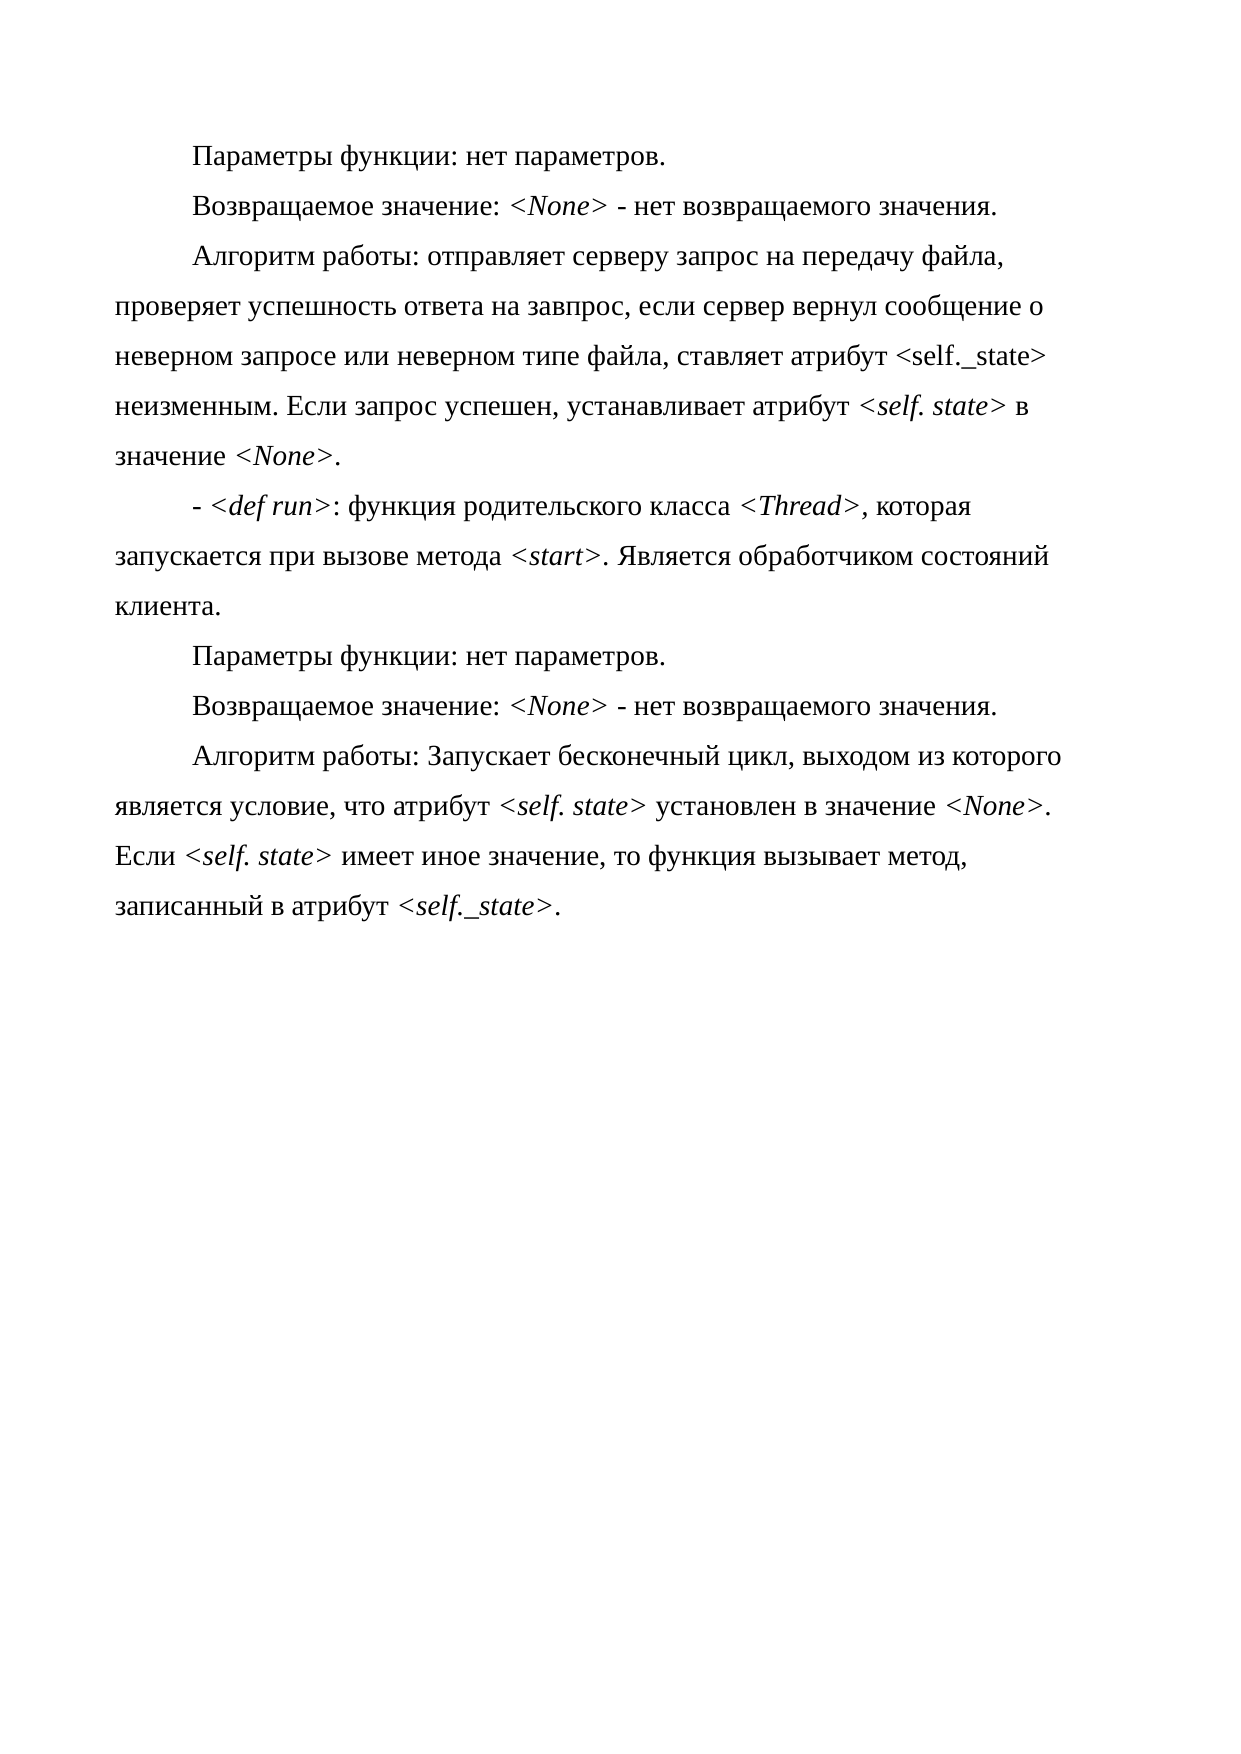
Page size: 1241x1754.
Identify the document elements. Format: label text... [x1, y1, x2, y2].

text_box Параметры функции: нет параметров. Возвращаемое значение: <None> - нет возвращаемого значения. Алгоритм работы: отправляет серверу запрос на передачу файла, проверяет успешность ответа на завпрос, если сервер вернул сообщение о неверном запросе или неверном типе файла, ставляет атрибут <self._state> неизменным. Если запрос успешен, устанавливает атрибут <self. state> в значение <None>. - <def run>: функция родительского класса <Thread>, которая запускается при вызове метода <start>. Является обработчиком состояний клиента. Параметры функции: нет параметров. Возвращаемое значение: <None> - нет возвращаемого значения. Алгоритм работы: Запускает бесконечный цикл, выходом из которого является условие, что атрибут <self. state> установлен в значение <None>. Если <self. state> имеет иное значение, то функция вызывает метод, записанный в атрибут <self._state>. [115, 121, 1123, 859]
